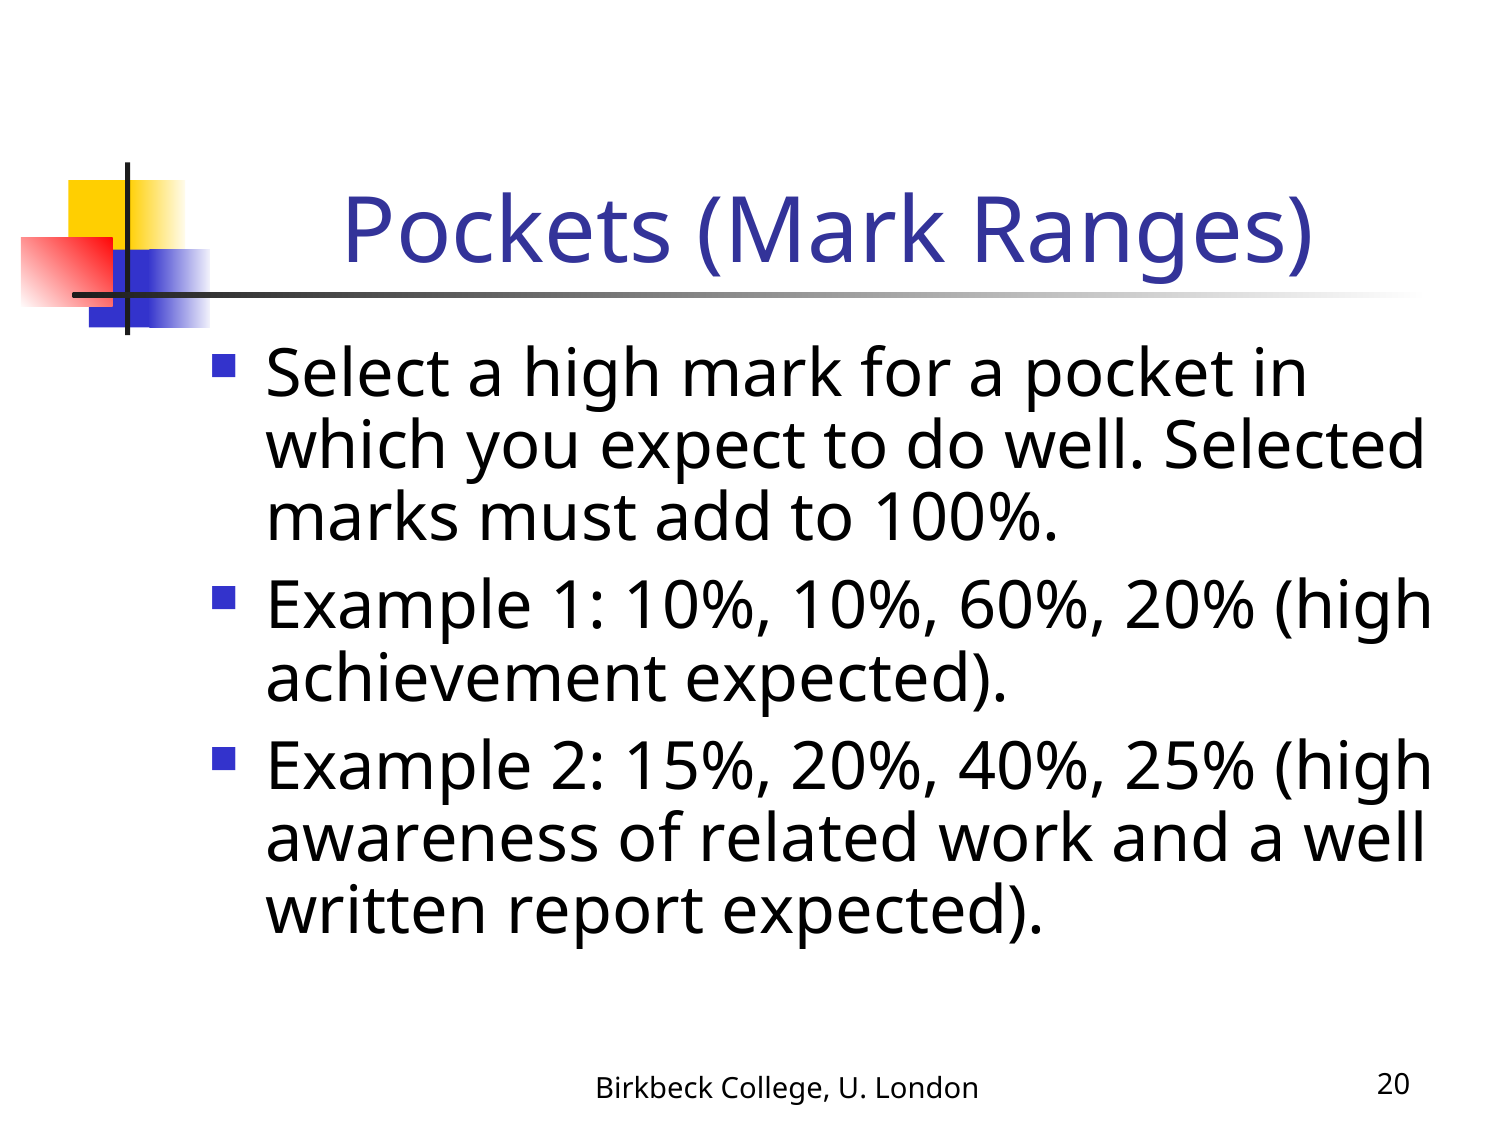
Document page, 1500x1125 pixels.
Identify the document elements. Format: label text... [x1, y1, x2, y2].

title Pockets (Mark Ranges) [188, 101, 1468, 289]
text_box Birkbeck College, U. London [549, 1037, 1026, 1113]
list Select a high mark for a pocket in which you expect to do well. Selected marks must add to 100%. Example 1: 10%, 10%, 60%, 20% (high achievement expected). Example 2: 15%, 20%, 40%, 25% (high awareness of related work and a well written report expected). [193, 331, 1469, 1007]
text_box <number> [1112, 1037, 1426, 1113]
